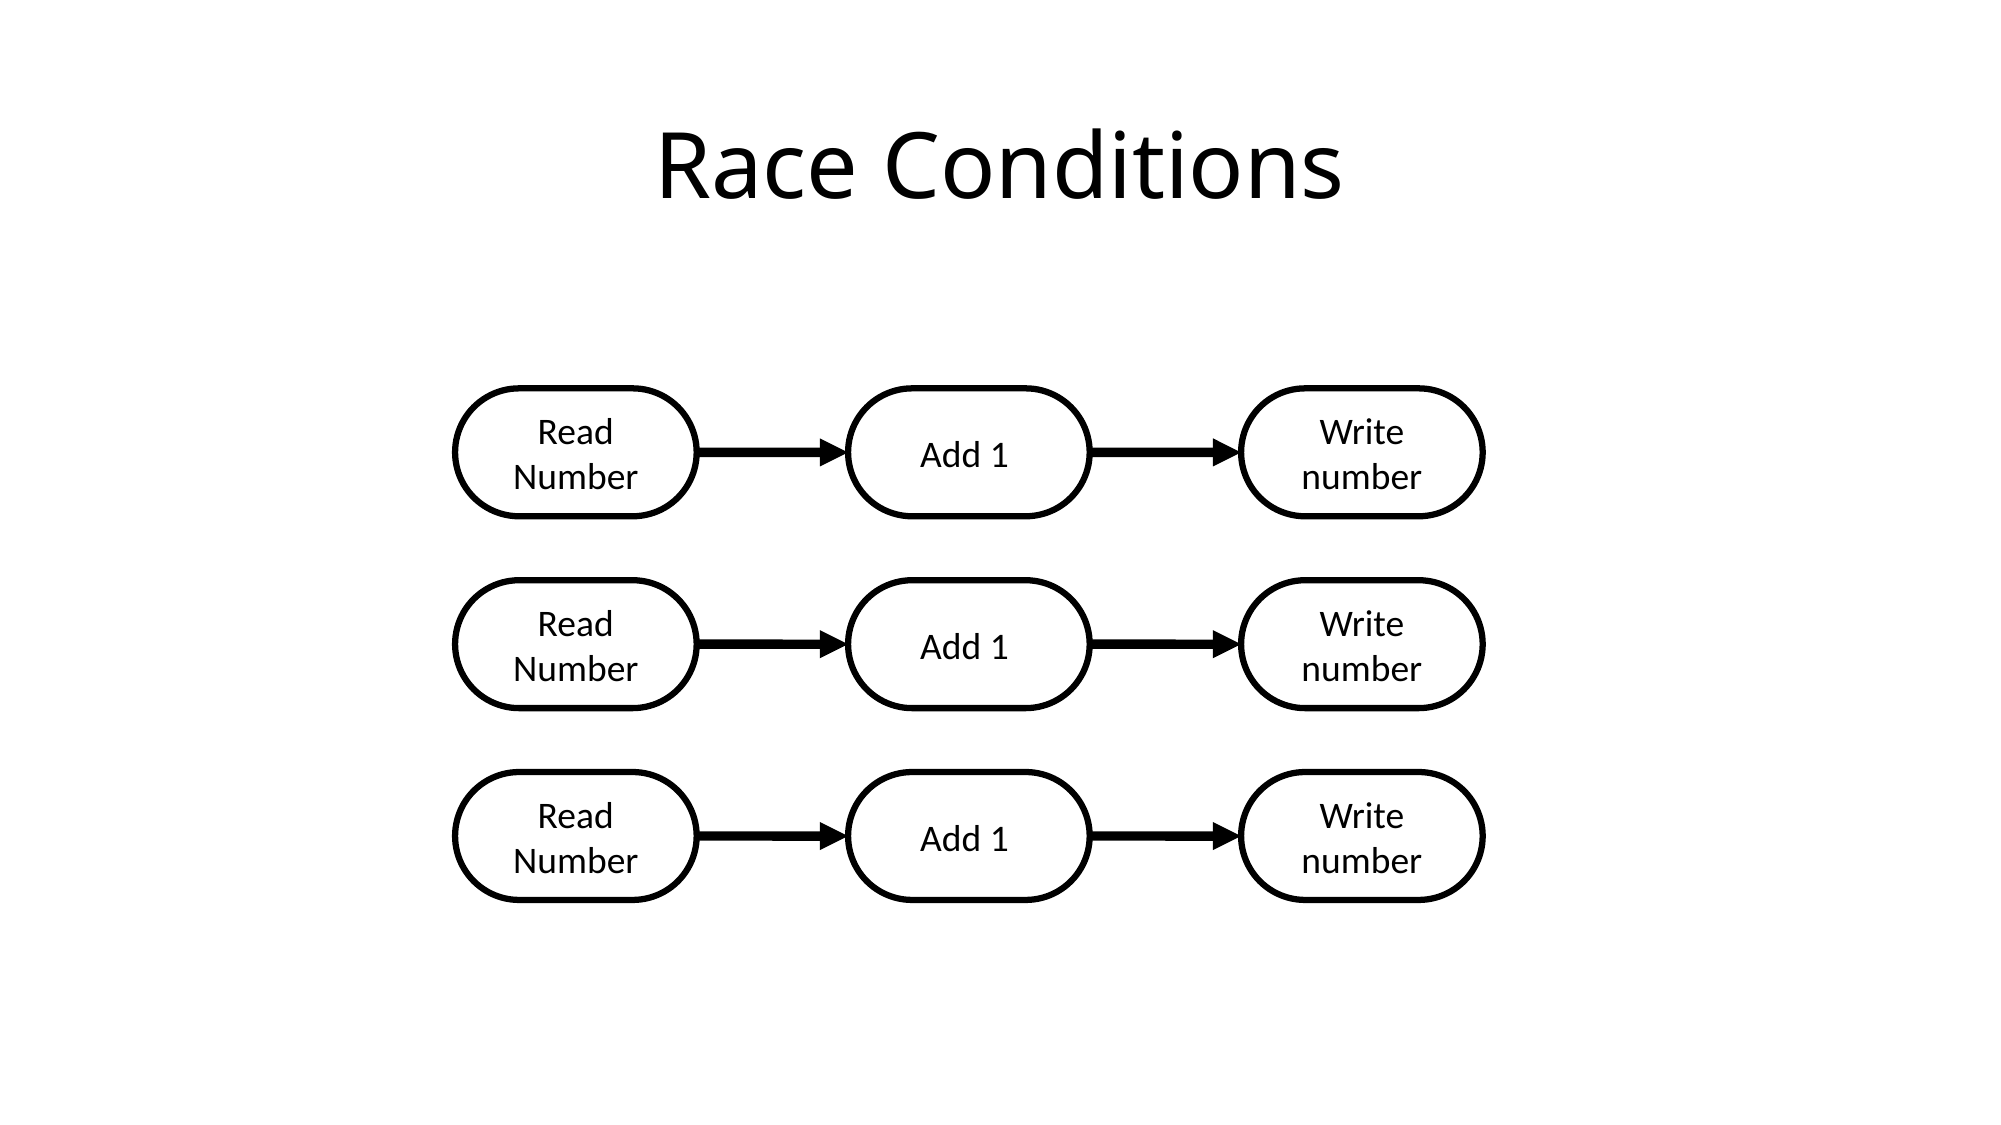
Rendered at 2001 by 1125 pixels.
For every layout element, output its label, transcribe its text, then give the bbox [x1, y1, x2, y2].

text_box Read Number [455, 388, 697, 517]
text_box Write number [1241, 388, 1483, 517]
text_box Add 1 [848, 772, 1090, 900]
text_box Read Number [455, 580, 697, 709]
text_box Write number [1241, 580, 1483, 709]
text_box Read Number [455, 772, 697, 900]
title Race Conditions [137, 59, 1863, 278]
text_box Write number [1241, 772, 1483, 900]
text_box Add 1 [848, 580, 1090, 709]
text_box Add 1 [848, 388, 1090, 517]
